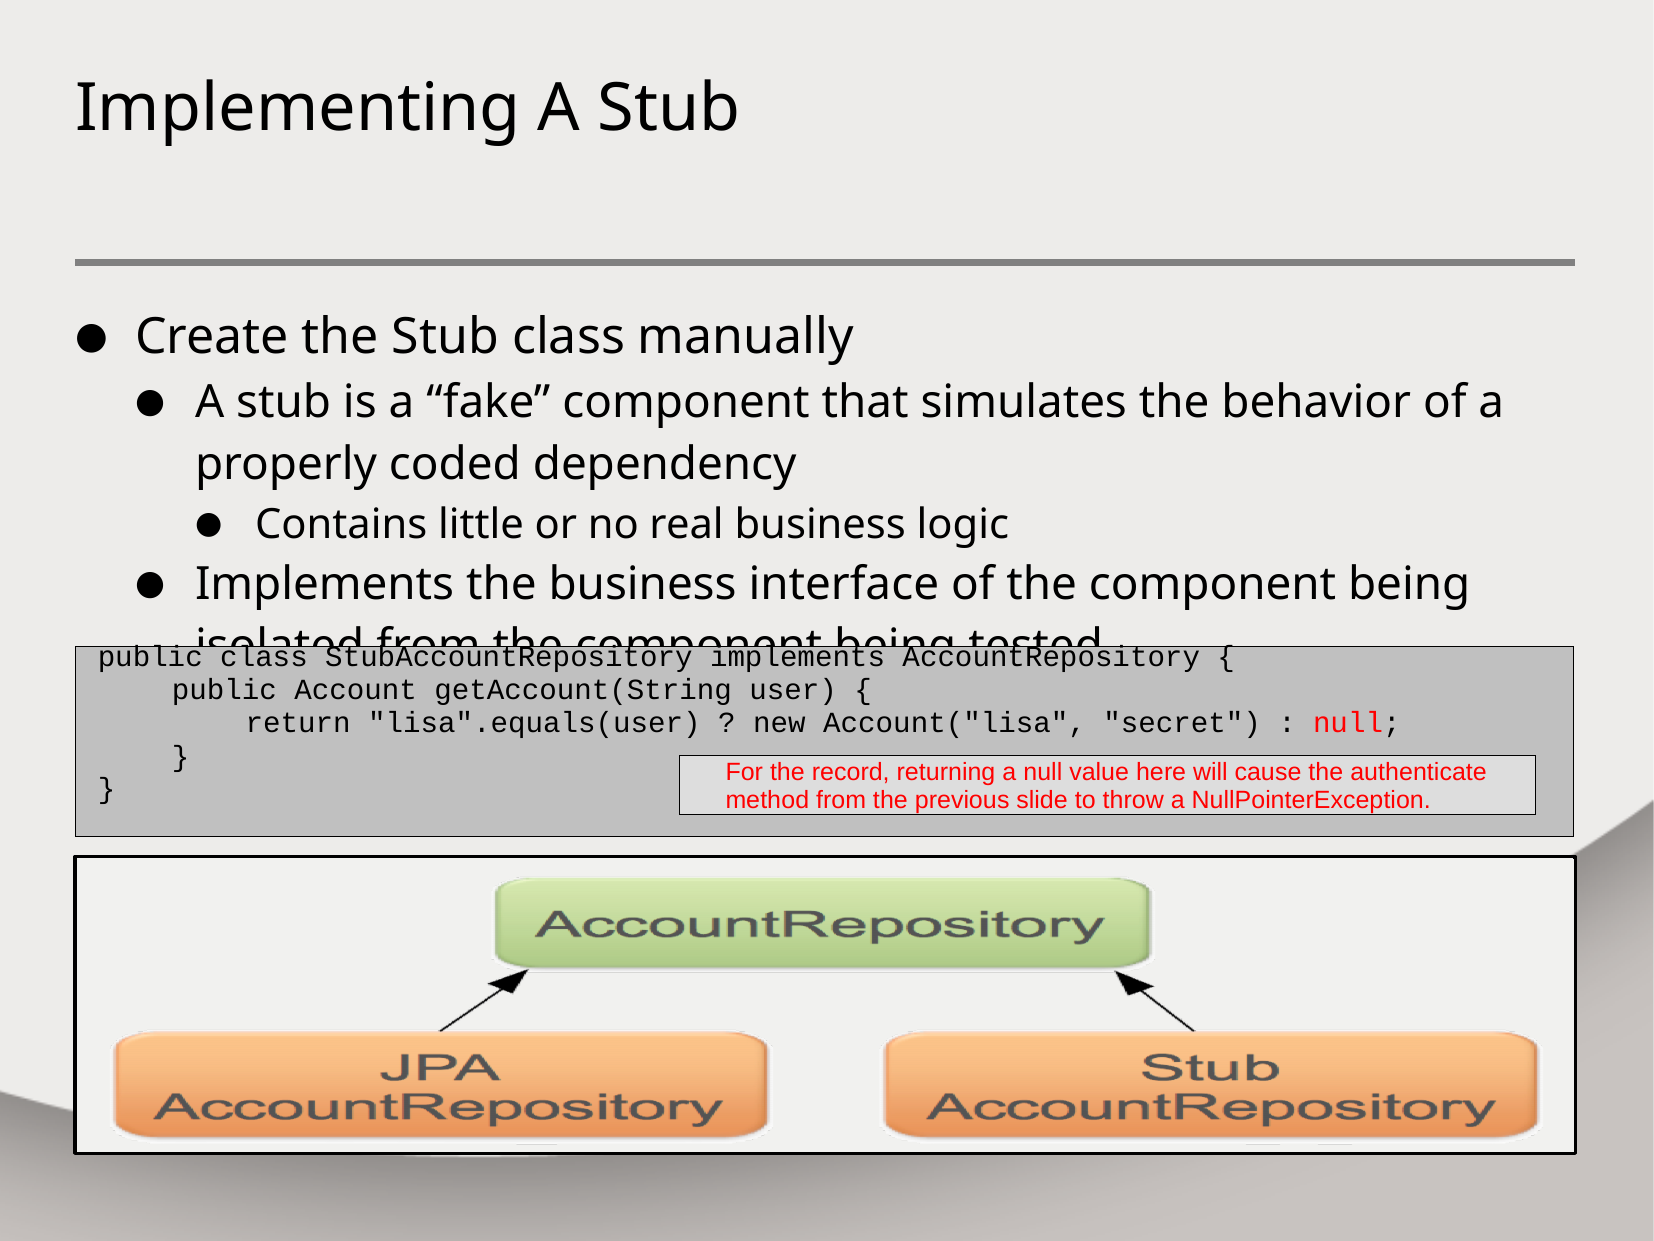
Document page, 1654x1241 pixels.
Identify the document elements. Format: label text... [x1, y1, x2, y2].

list Create the Stub class manually A stub is a “fake” component that simulates the behavior of a properly coded dependency Contains little or no real business logic Implements the business interface of the component being isolated from the component being tested [75, 300, 1576, 856]
text_box [75, 856, 1576, 1154]
picture [0, 0, 1654, 1241]
title Implementing A Stub [75, 75, 1576, 226]
text_box public class StubAccountRepository implements AccountRepository { public Account getAccount(String user) { return "lisa".equals(user) ? new Account("lisa", "secret") : null; } } [75, 646, 1574, 837]
list Create the Stub class manually A stub is a “fake” component that simulates the behavior of a properly coded dependency Contains little or no real business logic Implements the business interface of the component being isolated from the component being tested [75, 1154, 1576, 1163]
text_box For the record, returning a null value here will cause the authenticate method from the previous slide to throw a NullPointerException. [679, 755, 1536, 815]
